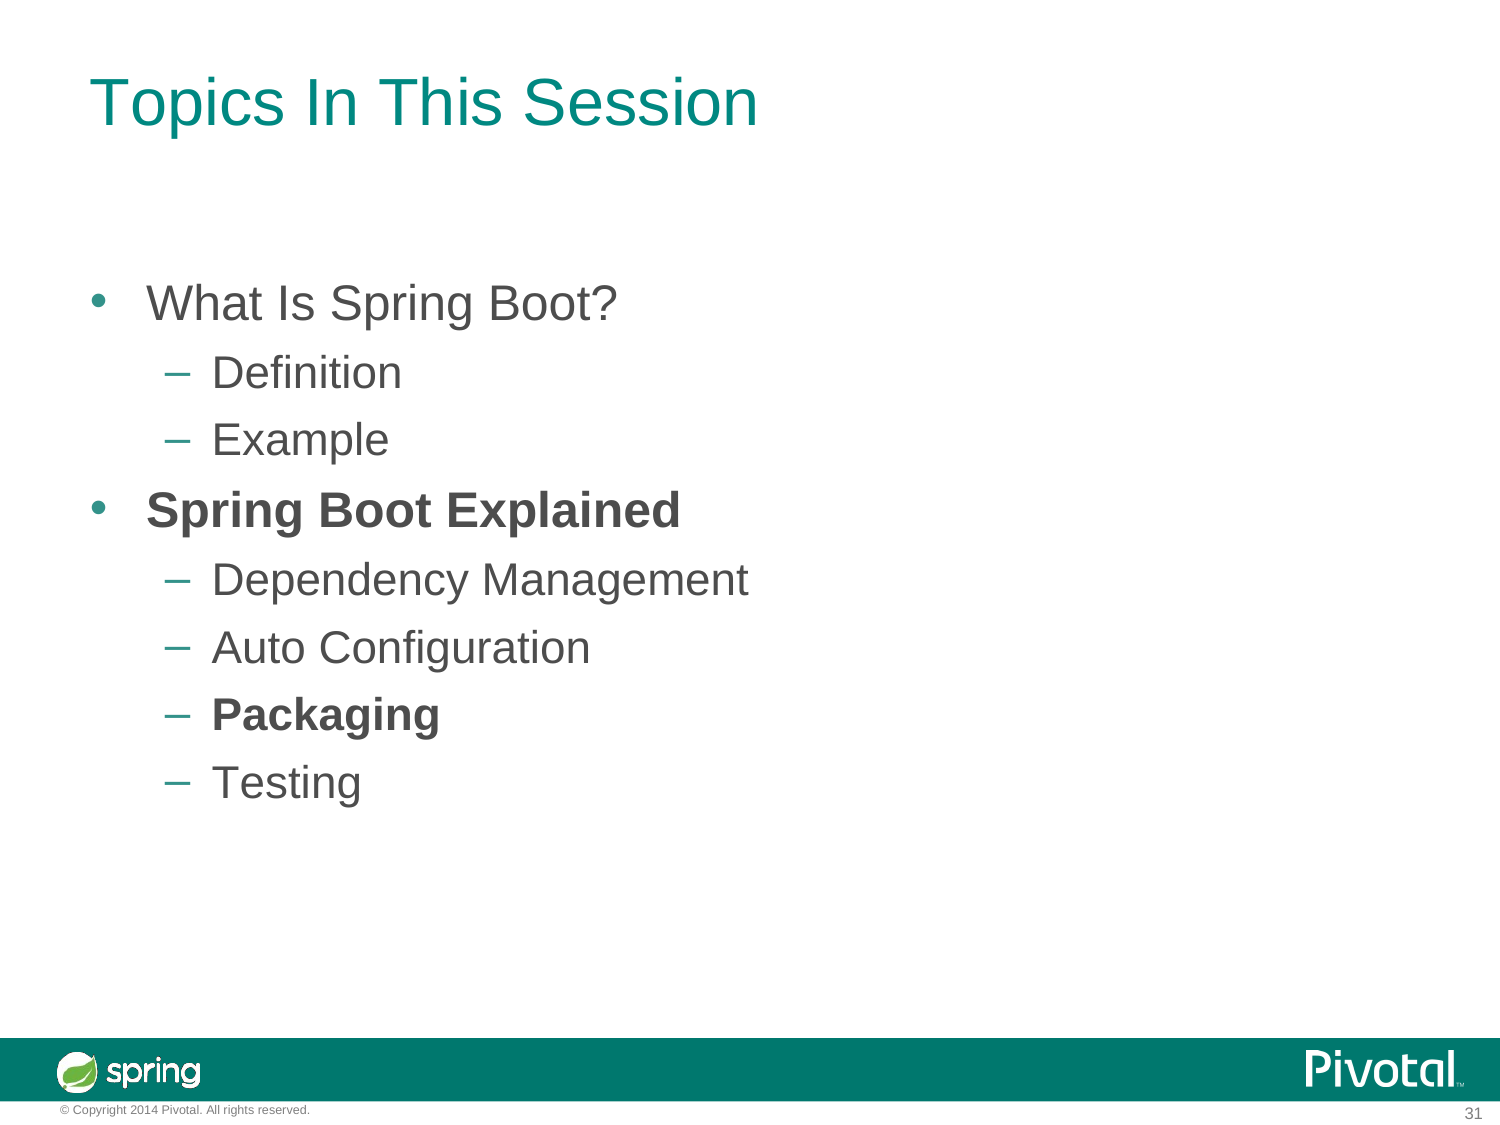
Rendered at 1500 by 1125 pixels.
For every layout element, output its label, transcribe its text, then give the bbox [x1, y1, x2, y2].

list What Is Spring Boot? Definition Example Spring Boot Explained Dependency Management Auto Configuration Packaging Testing [75, 262, 1426, 931]
title [75, 45, 1426, 233]
picture [1306, 1050, 1464, 1087]
picture [32, 1041, 210, 1103]
